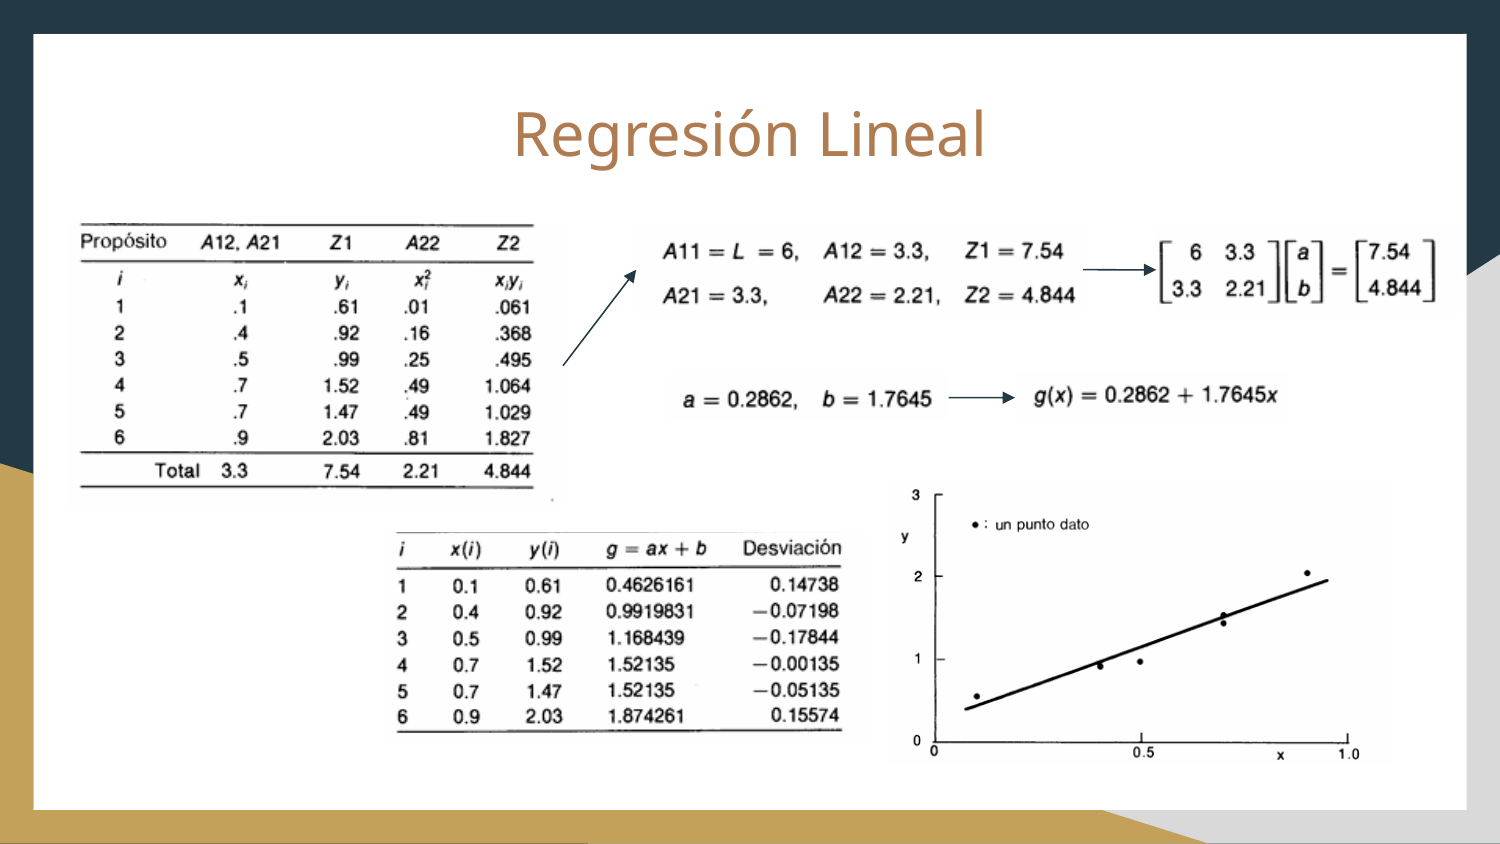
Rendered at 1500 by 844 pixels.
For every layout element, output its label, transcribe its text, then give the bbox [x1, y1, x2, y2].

picture [1156, 225, 1459, 315]
picture [636, 223, 1084, 316]
picture [383, 532, 866, 744]
picture [887, 479, 1392, 766]
title Regresión Lineal [31, 80, 1469, 184]
picture [1015, 370, 1289, 425]
picture [66, 223, 563, 508]
picture [668, 373, 949, 422]
